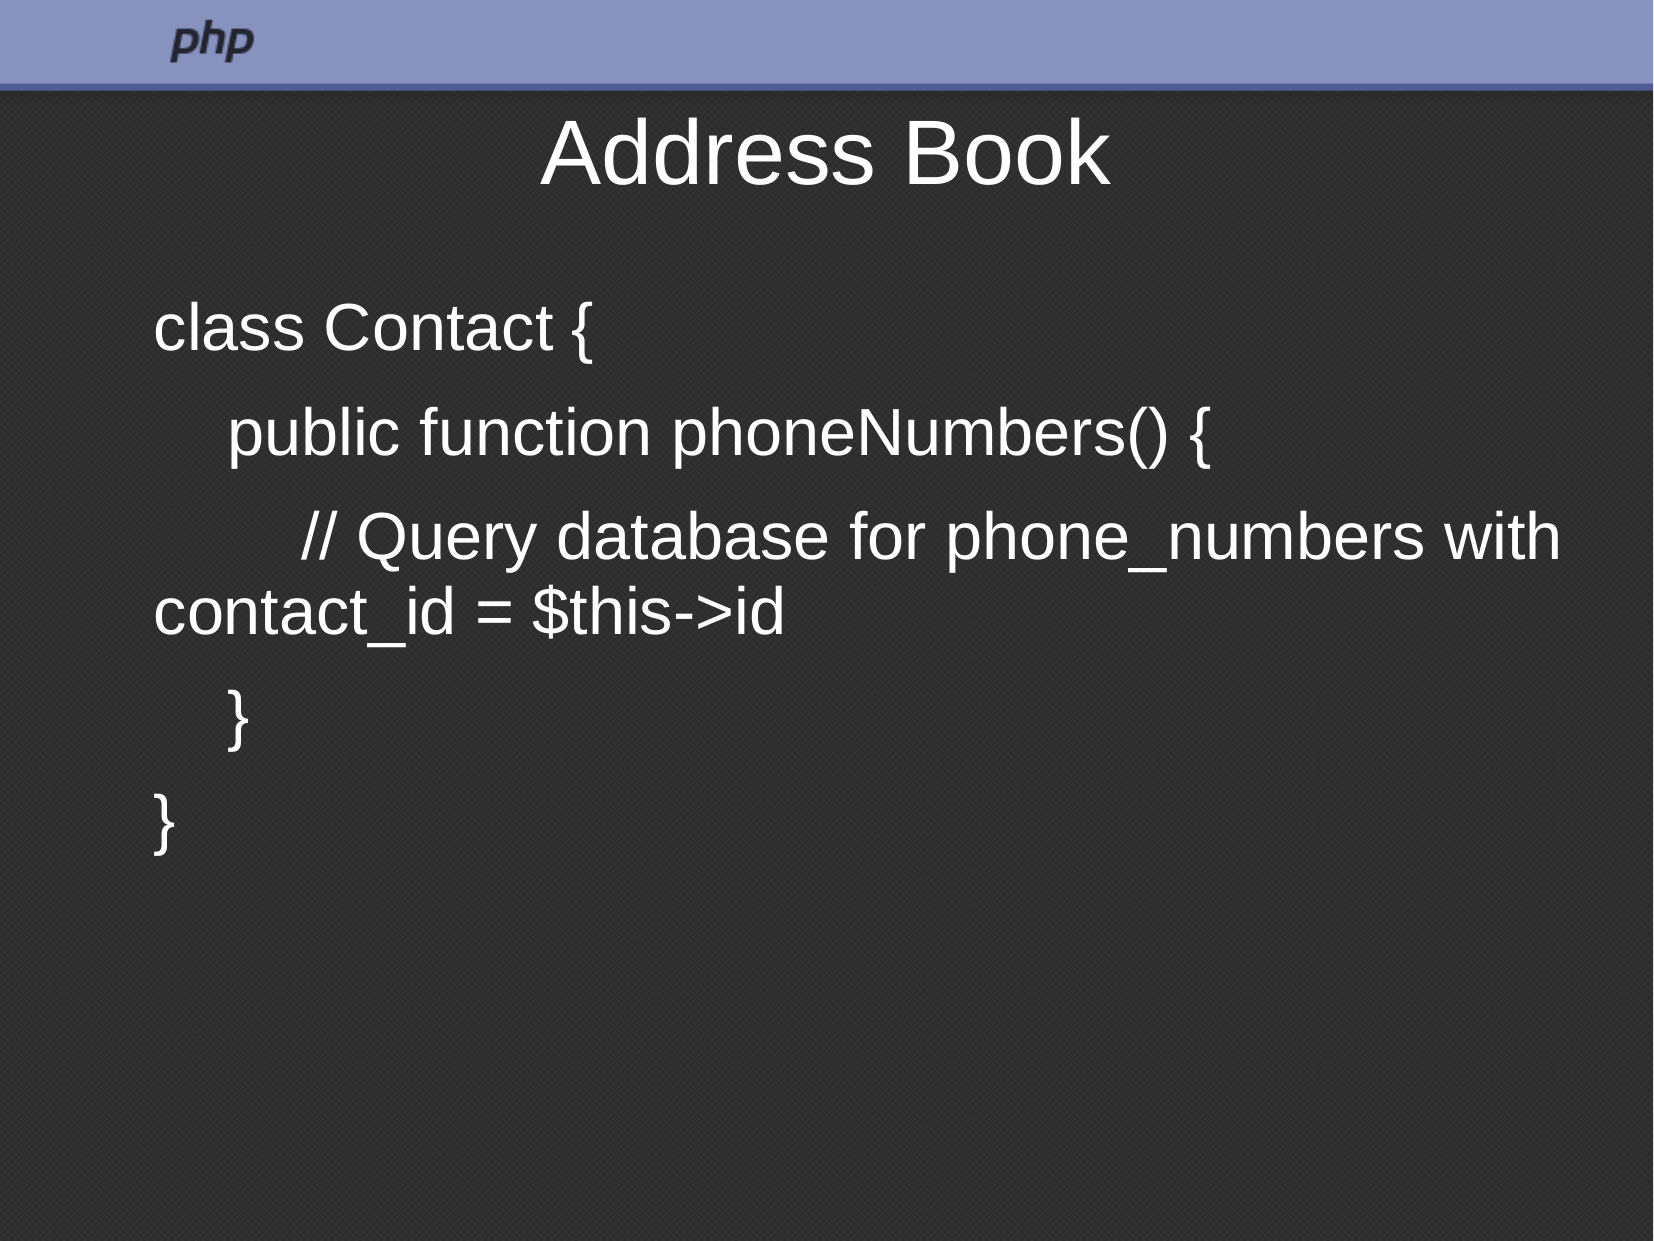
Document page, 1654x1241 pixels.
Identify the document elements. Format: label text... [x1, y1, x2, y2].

title Address Book [82, 49, 1571, 257]
picture [0, 0, 1654, 1241]
list class Contact { public function phoneNumbers() { // Query database for phone_numbers with contact_id = $this->id } } [82, 290, 1571, 1010]
